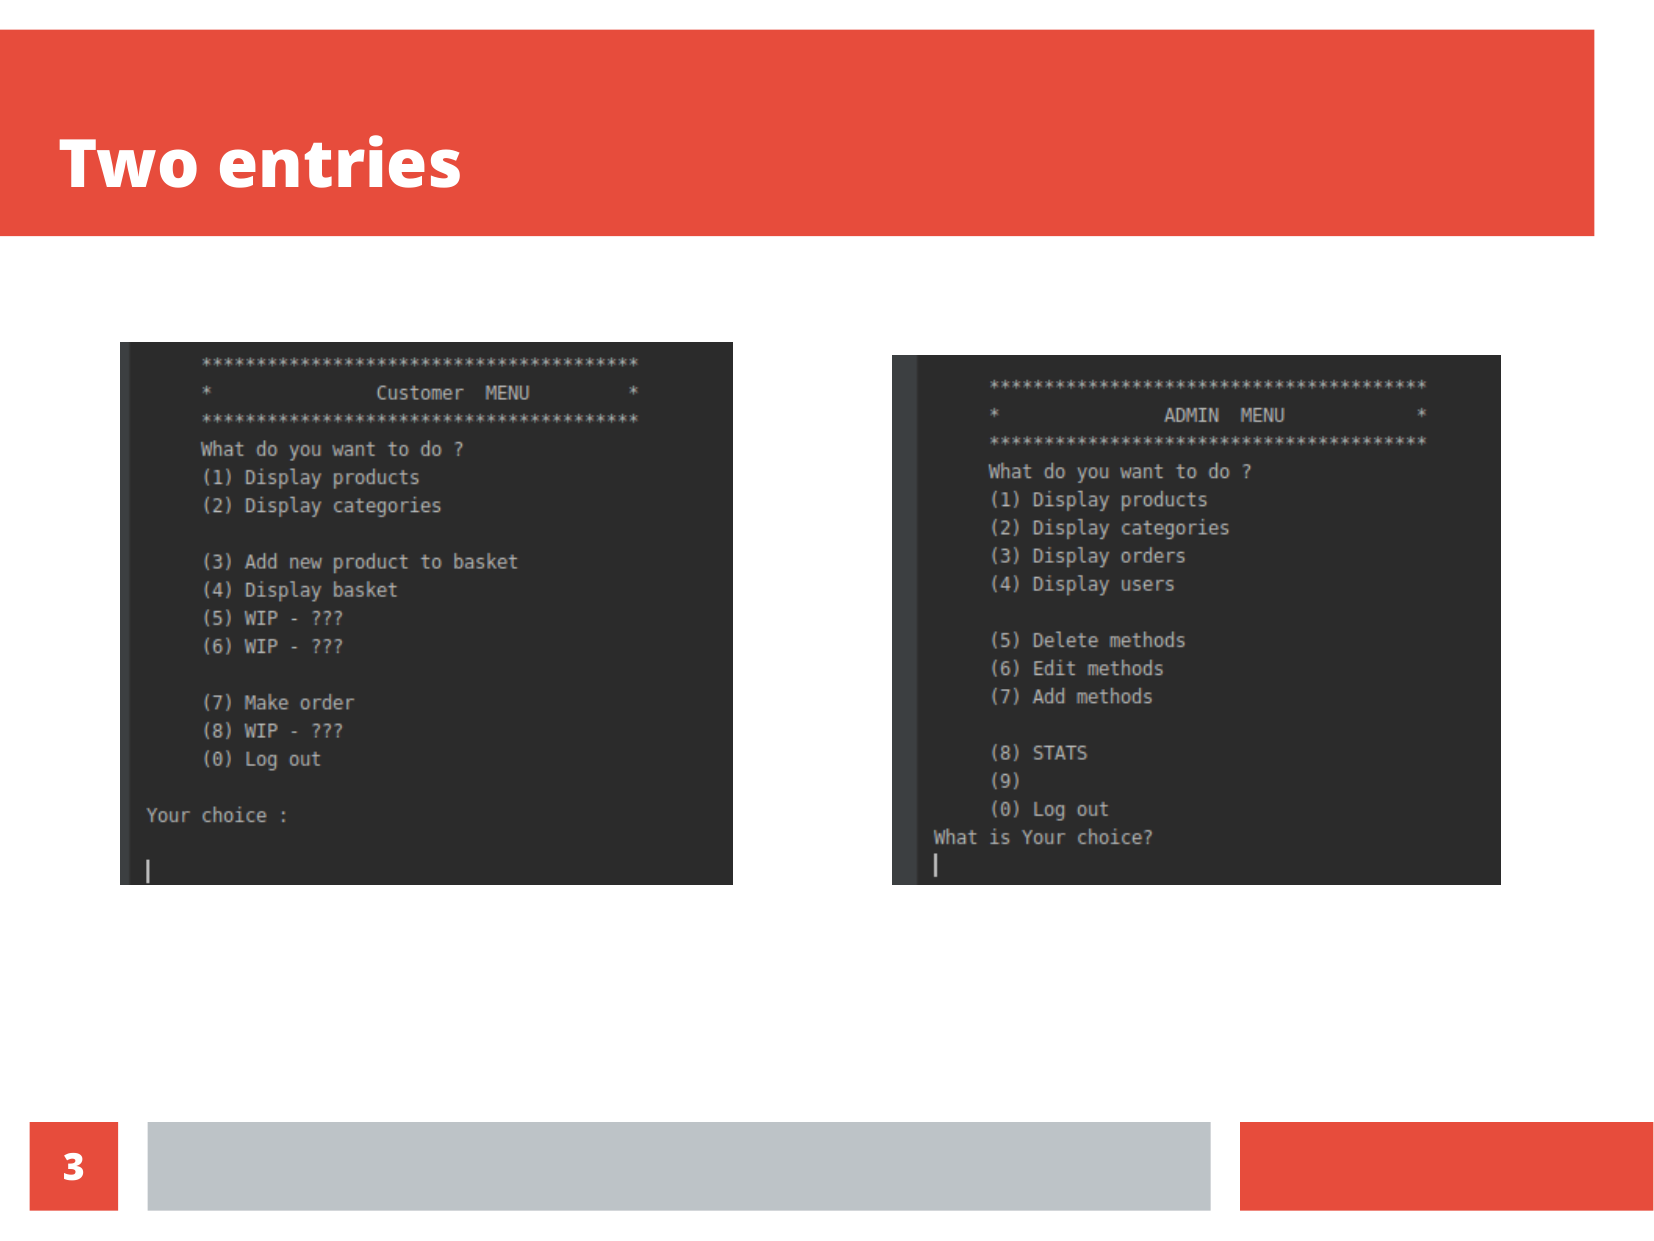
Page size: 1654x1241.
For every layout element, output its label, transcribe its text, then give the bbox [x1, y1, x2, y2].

picture [892, 355, 1501, 886]
picture [120, 342, 733, 886]
title Two entries [59, 59, 1595, 207]
